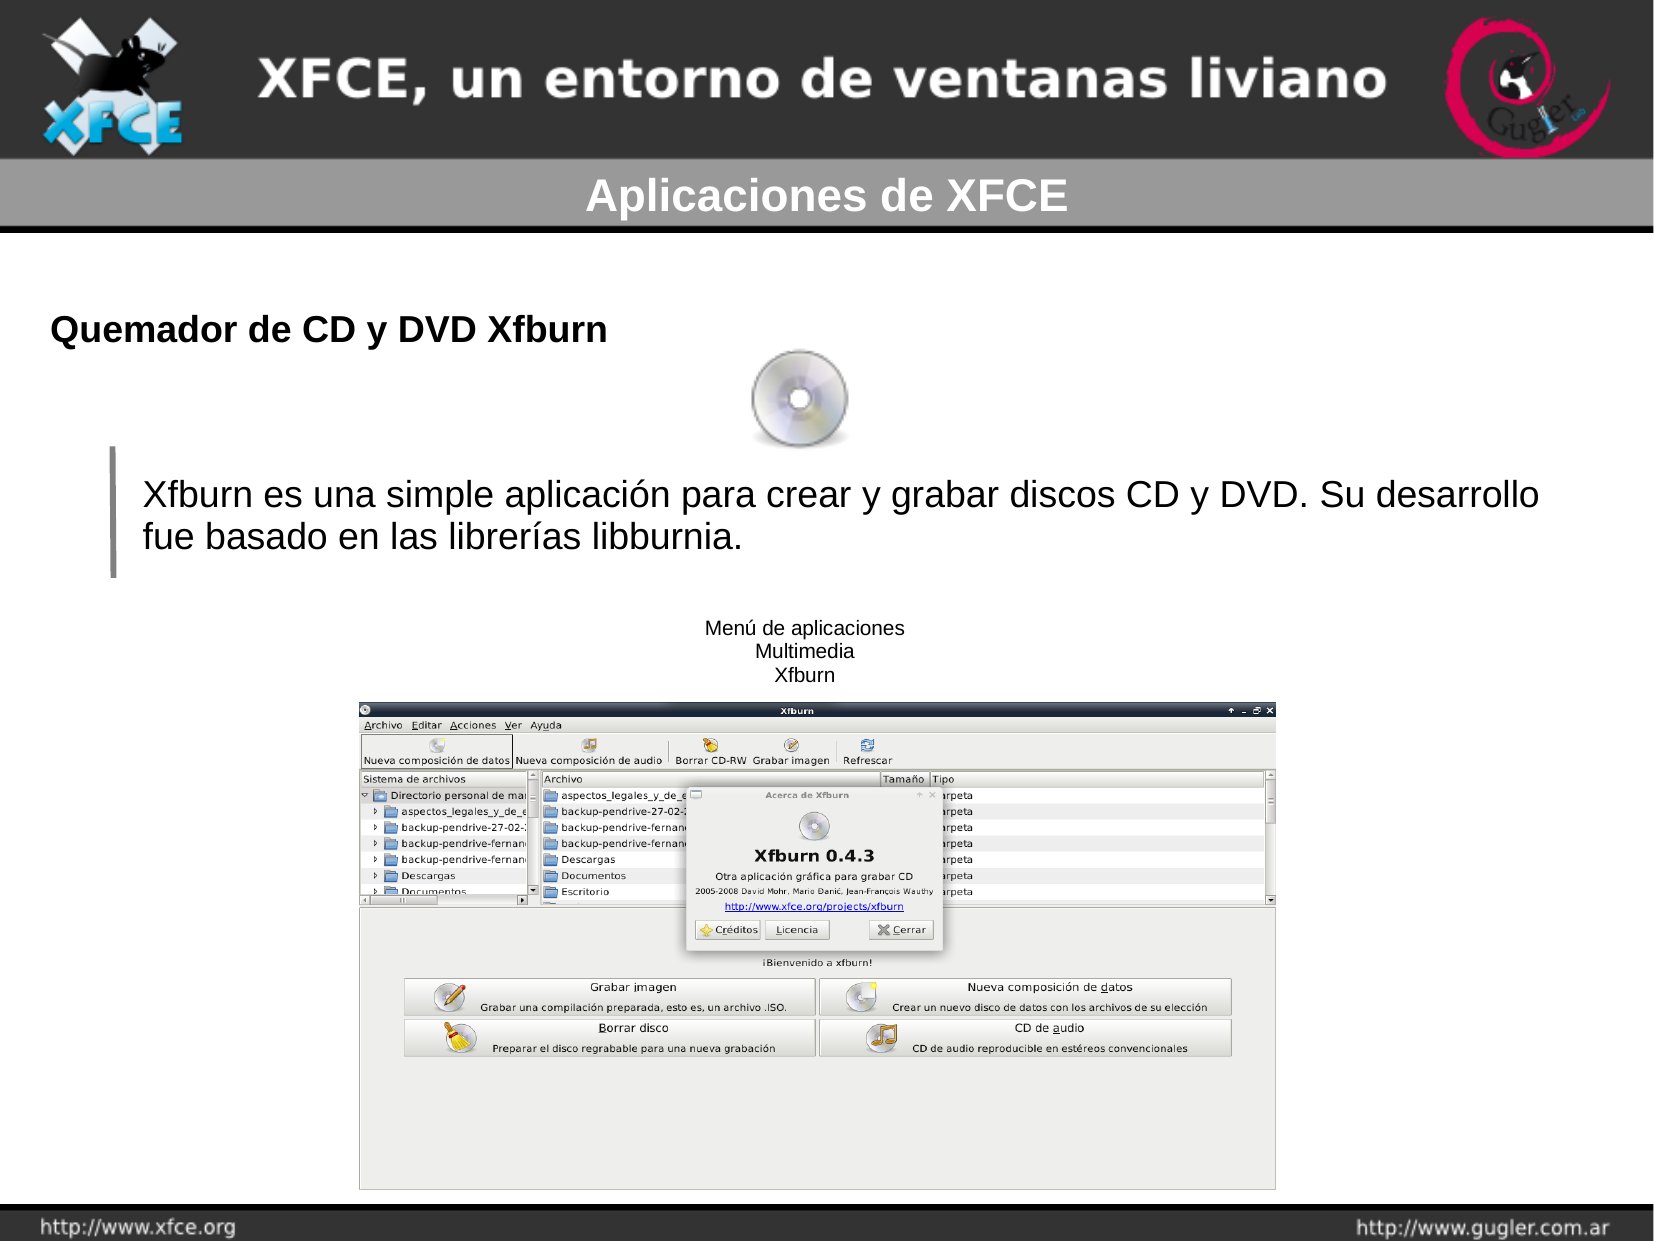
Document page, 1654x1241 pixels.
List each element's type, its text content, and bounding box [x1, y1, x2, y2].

picture [0, 1204, 1654, 1241]
text_box Menú de aplicaciones Multimedia Xfburn [572, 609, 1038, 695]
picture [359, 702, 1276, 1190]
picture [0, 0, 1654, 162]
text_box Aplicaciones de XFCE [0, 162, 1654, 229]
text_box Xfburn es una simple aplicación para crear y grabar discos CD y DVD. Su desarrollo fue basado en las librerías libburnia. [127, 466, 1613, 566]
picture [0, 229, 1654, 234]
text_box Quemador de CD y DVD Xfburn [35, 301, 1630, 359]
picture [746, 359, 853, 451]
